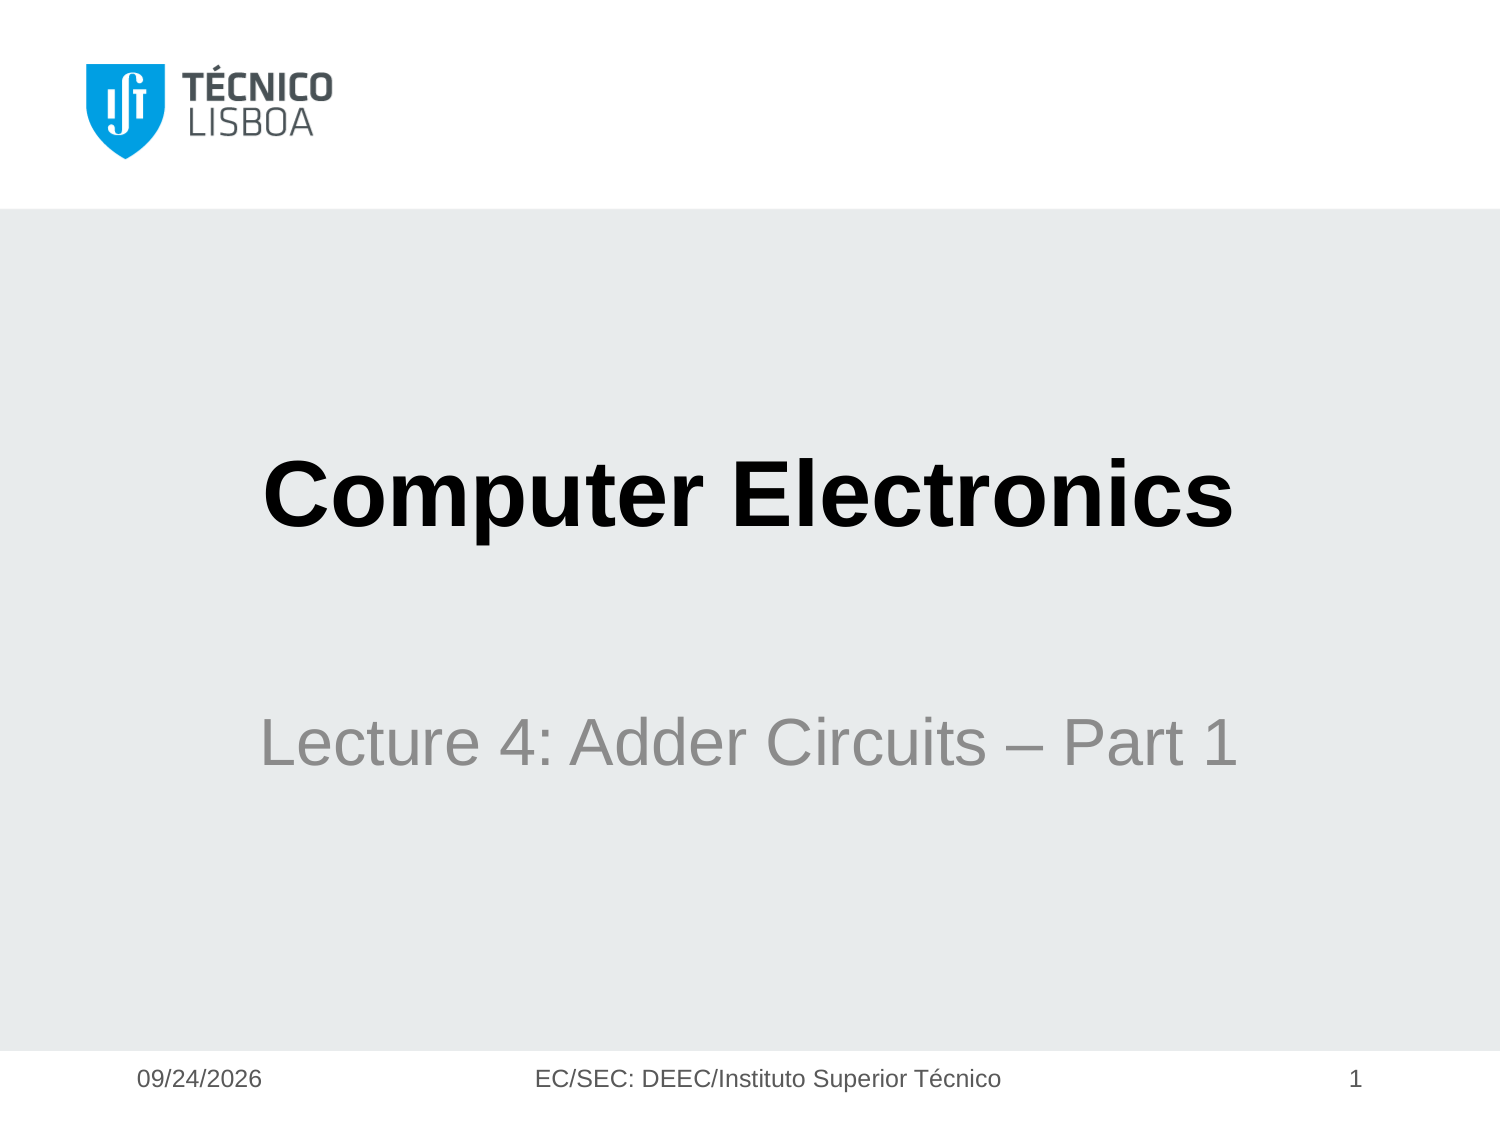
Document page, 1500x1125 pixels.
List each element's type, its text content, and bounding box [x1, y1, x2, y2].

slide_number <number> [1077, 1052, 1378, 1103]
picture [0, 0, 1500, 1125]
slide_number 10/08/2018 [121, 1052, 425, 1103]
subtitle Lecture 4: Adder Circuits – Part 1 [121, 691, 1378, 894]
footer EC/SEC: DEEC/Instituto Superior Técnico [512, 1052, 1032, 1103]
title Computer Electronics [121, 322, 1378, 655]
